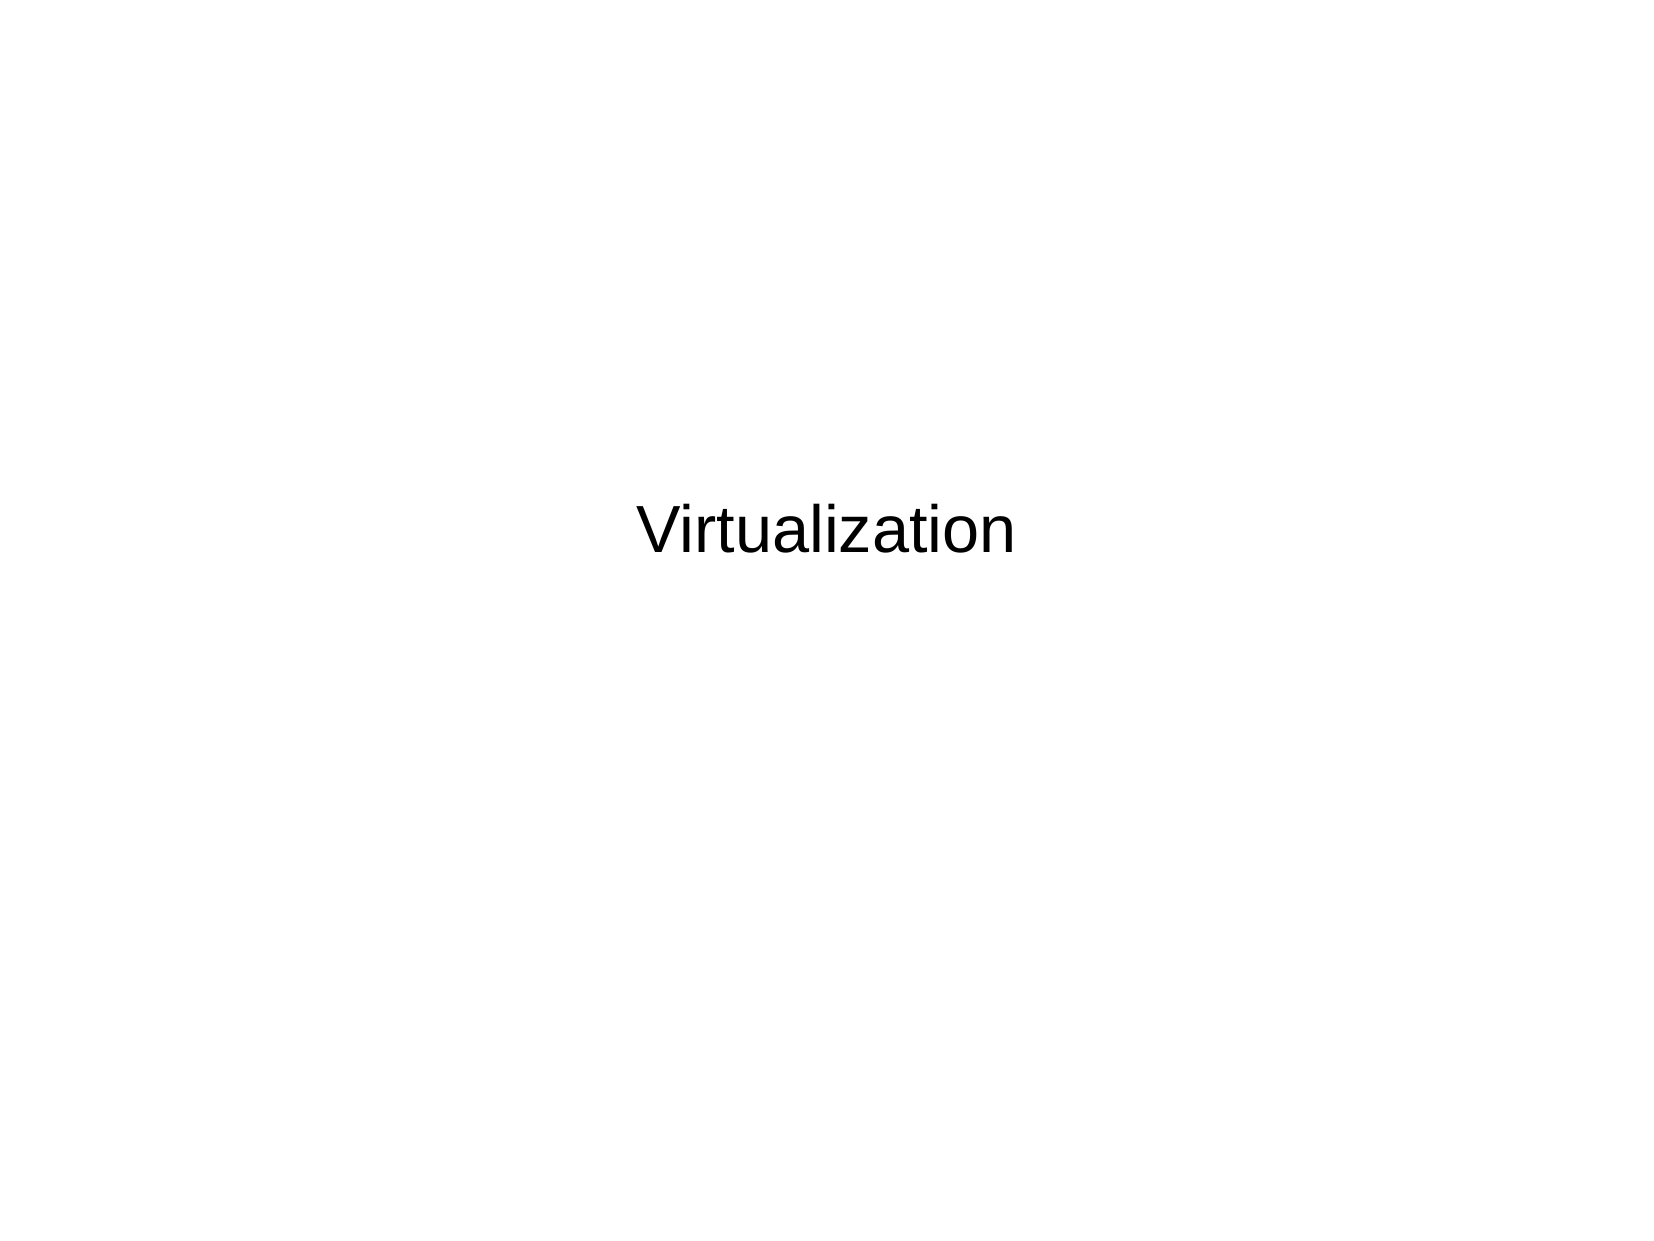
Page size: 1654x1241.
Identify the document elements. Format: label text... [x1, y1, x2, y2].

subtitle Virtualization [82, 49, 1571, 1010]
